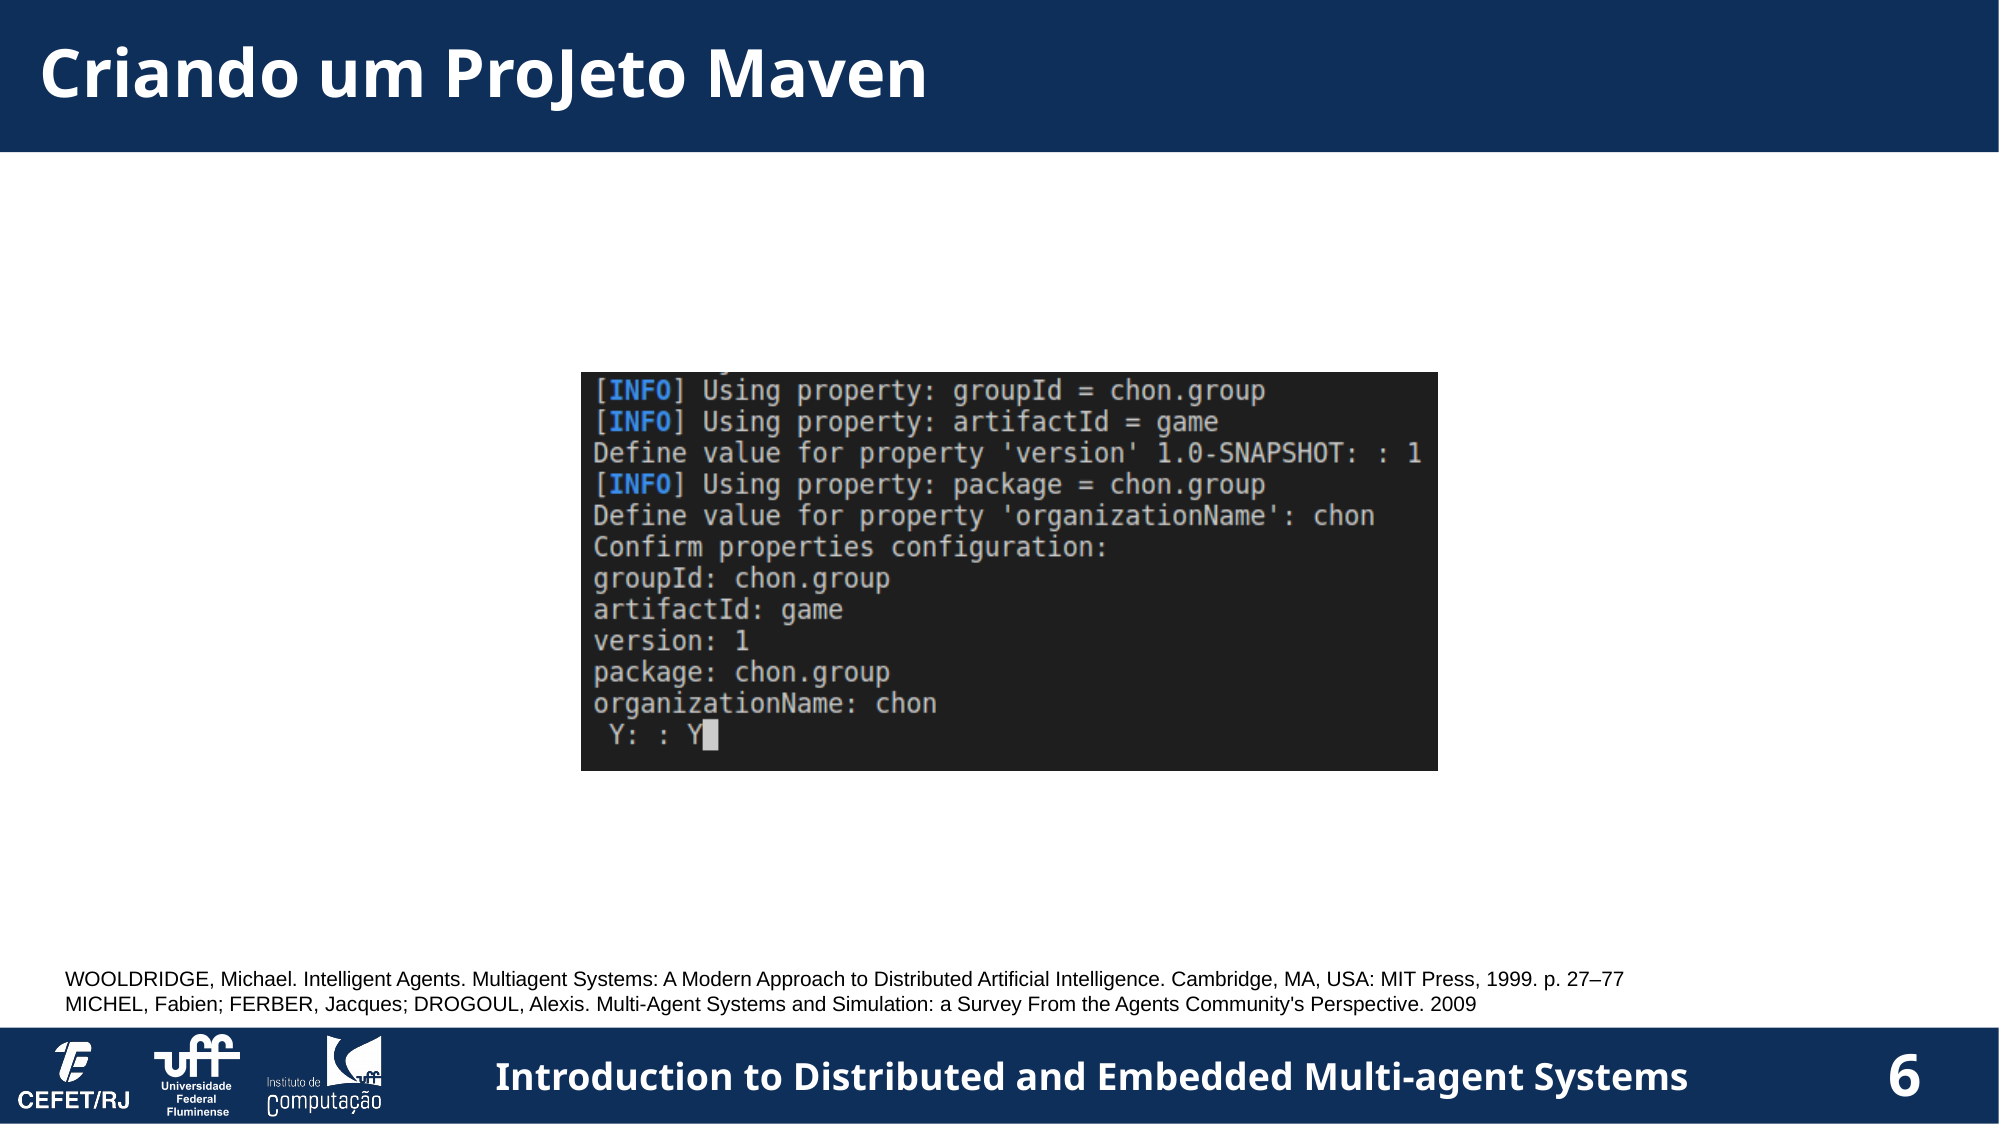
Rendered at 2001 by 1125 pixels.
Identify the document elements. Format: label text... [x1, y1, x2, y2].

picture [581, 372, 1438, 771]
text_box WOOLDRIDGE, Michael. Intelligent Agents. Multiagent Systems: A Modern Approach to Distributed Artificial Intelligence. Cambridge, MA, USA: MIT Press, 1999. p. 27–77 MICHEL, Fabien; FERBER, Jacques; DROGOUL, Alexis. Multi-Agent Systems and Simulation: a Survey From the Agents Community's Perspective. 2009 [50, 958, 1969, 1024]
text_box Criando um ProJeto Maven [25, 23, 1999, 119]
picture [18, 1021, 129, 1125]
picture [153, 1033, 241, 1121]
picture [265, 1033, 383, 1117]
